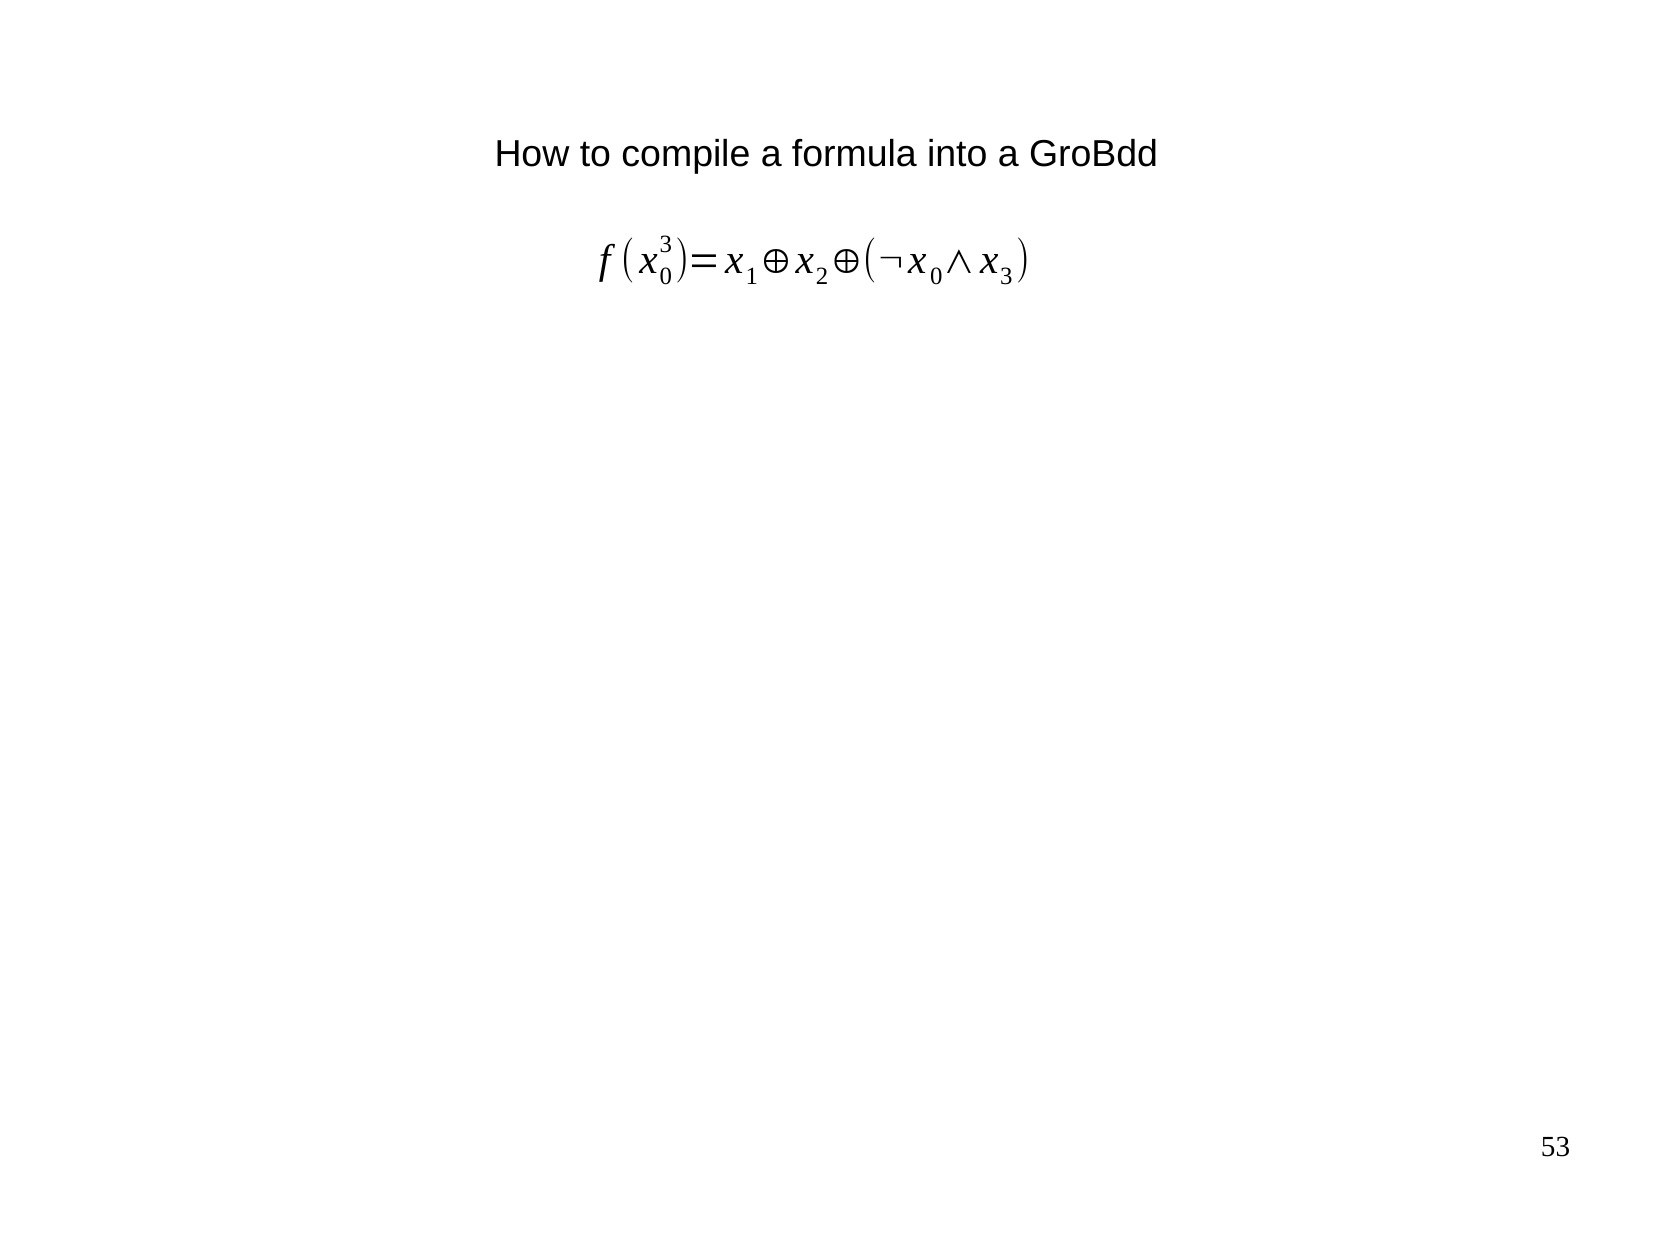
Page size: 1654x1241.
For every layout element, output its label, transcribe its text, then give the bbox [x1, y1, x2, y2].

title How to compile a formula into a GroBdd [82, 49, 1571, 257]
chart [590, 257, 1036, 289]
